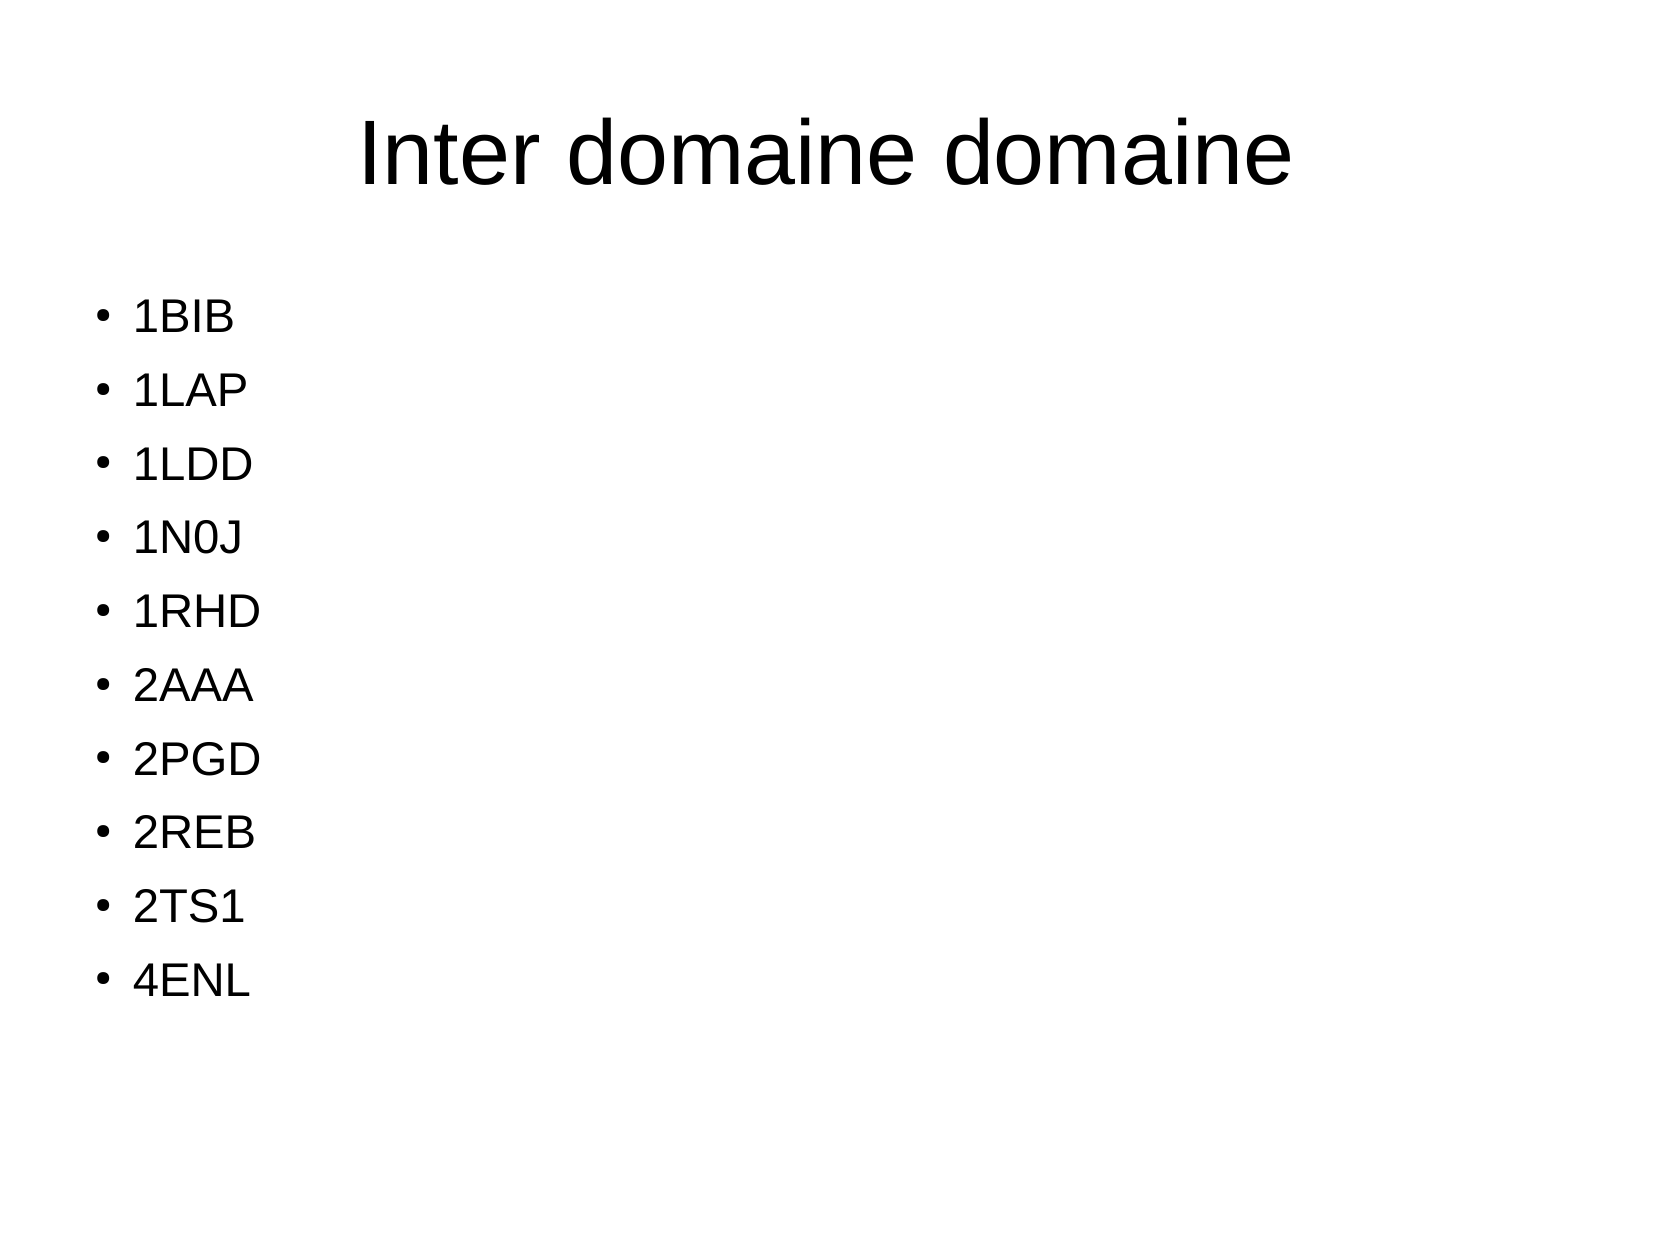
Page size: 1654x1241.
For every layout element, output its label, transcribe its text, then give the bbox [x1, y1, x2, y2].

list 1BIB 1LAP 1LDD 1N0J 1RHD 2AAA 2PGD 2REB 2TS1 4ENL [82, 290, 1571, 1010]
title Inter domaine domaine [82, 49, 1571, 257]
